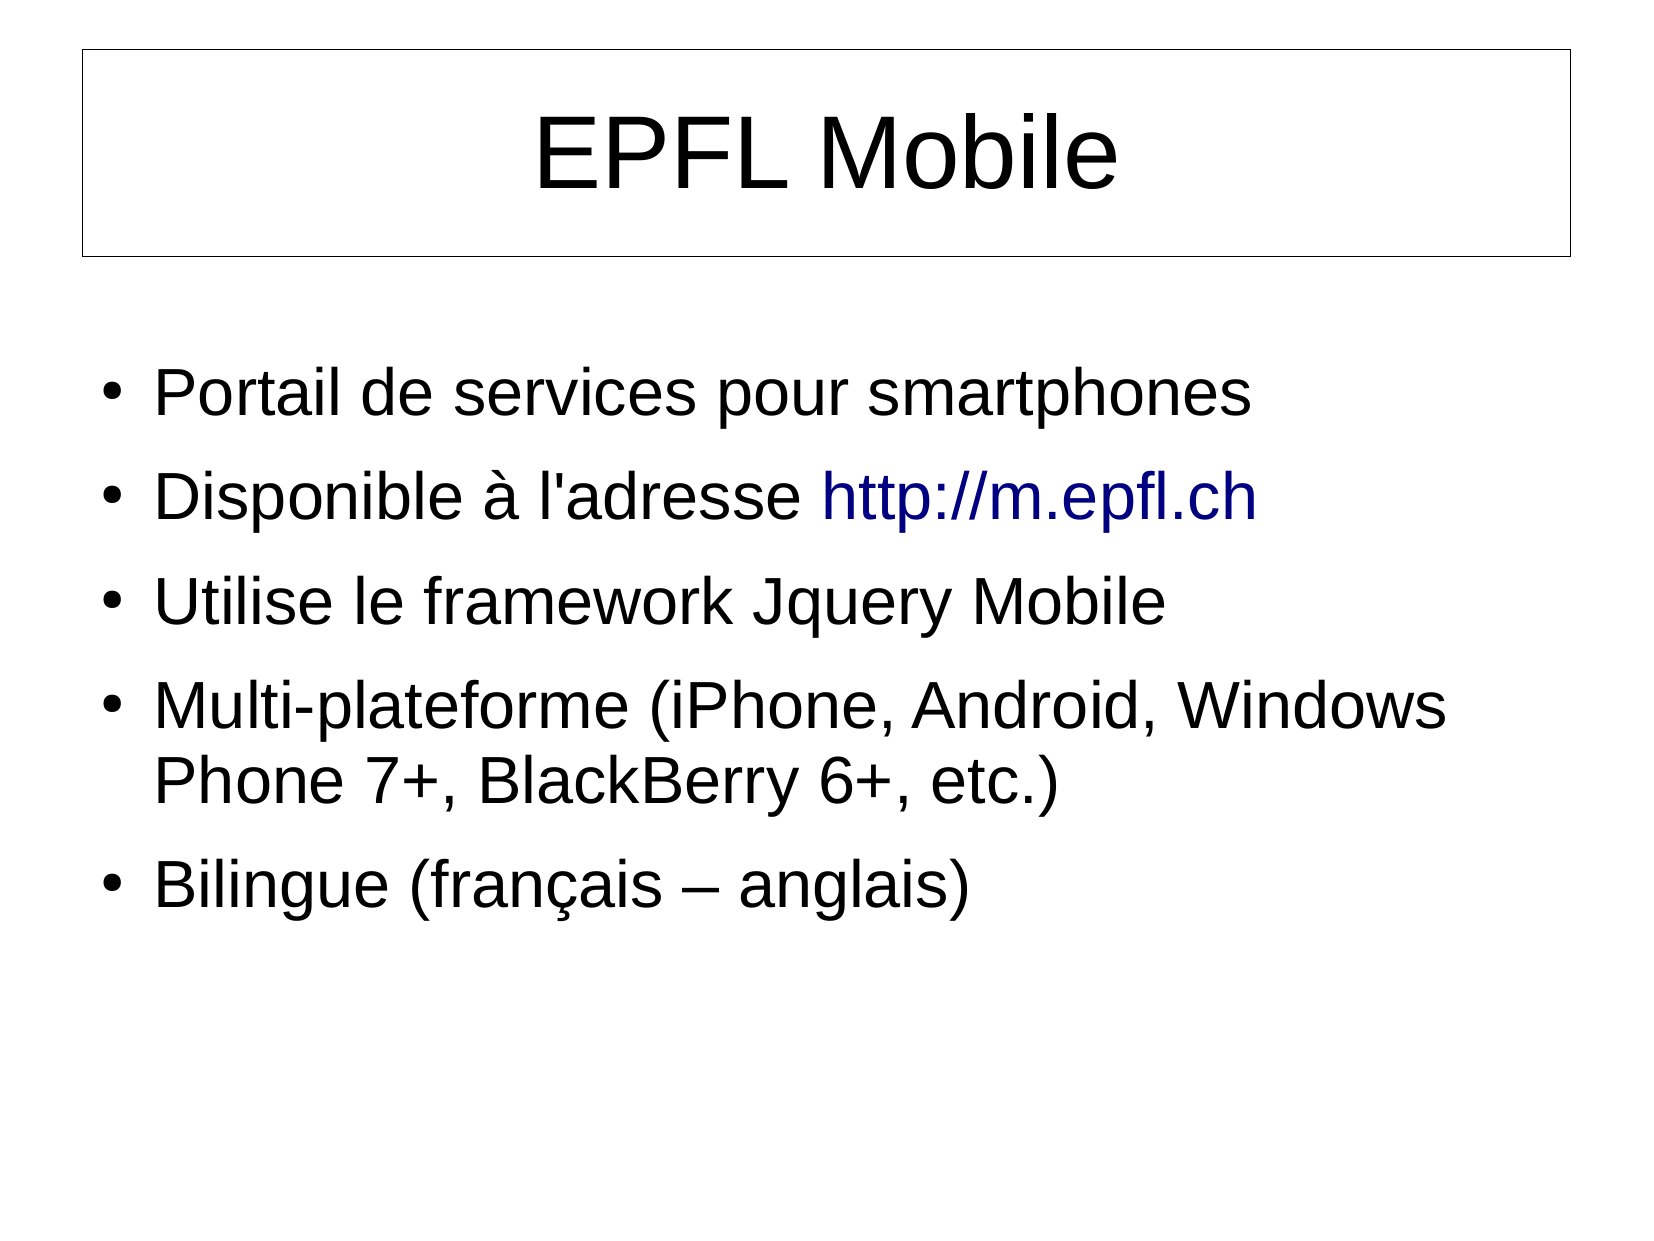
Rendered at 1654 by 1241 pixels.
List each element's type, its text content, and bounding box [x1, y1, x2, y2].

list Portail de services pour smartphones Disponible à l'adresse http://m.epfl.ch Utilise le framework Jquery Mobile Multi-plateforme (iPhone, Android, Windows Phone 7+, BlackBerry 6+, etc.) Bilingue (français – anglais) [82, 355, 1571, 1174]
title EPFL Mobile [82, 49, 1571, 257]
